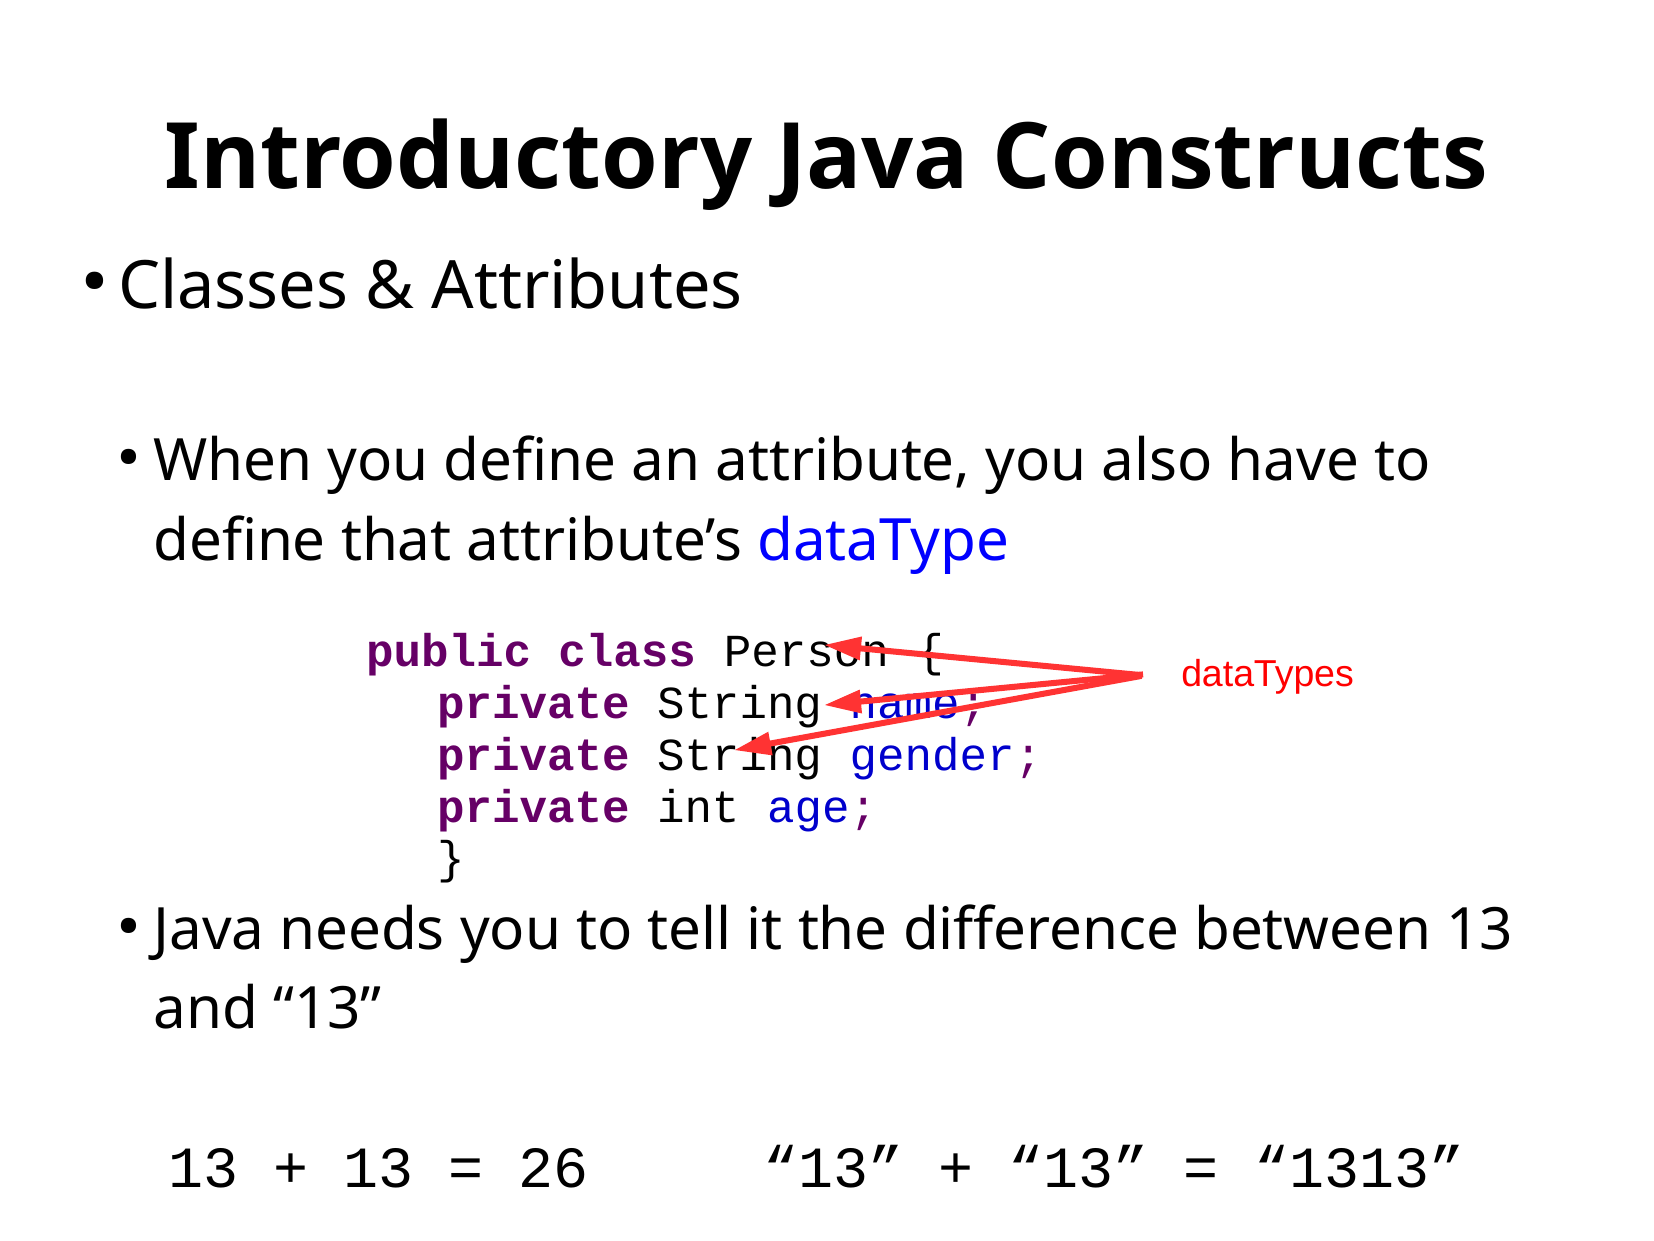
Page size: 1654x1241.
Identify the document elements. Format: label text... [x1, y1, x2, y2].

subtitle Classes & Attributes When you define an attribute, you also have to define that attribute’s dataType public class Person { private String name; private String gender; private int age; } Java needs you to tell it the difference between 13 and “13” 13 + 13 = 26 “13” + “13” = “1313” Attributes are normally contained in variables [82, 237, 1571, 1213]
text_box dataTypes [1110, 645, 1426, 732]
title Introductory Java Constructs [82, 49, 1571, 237]
